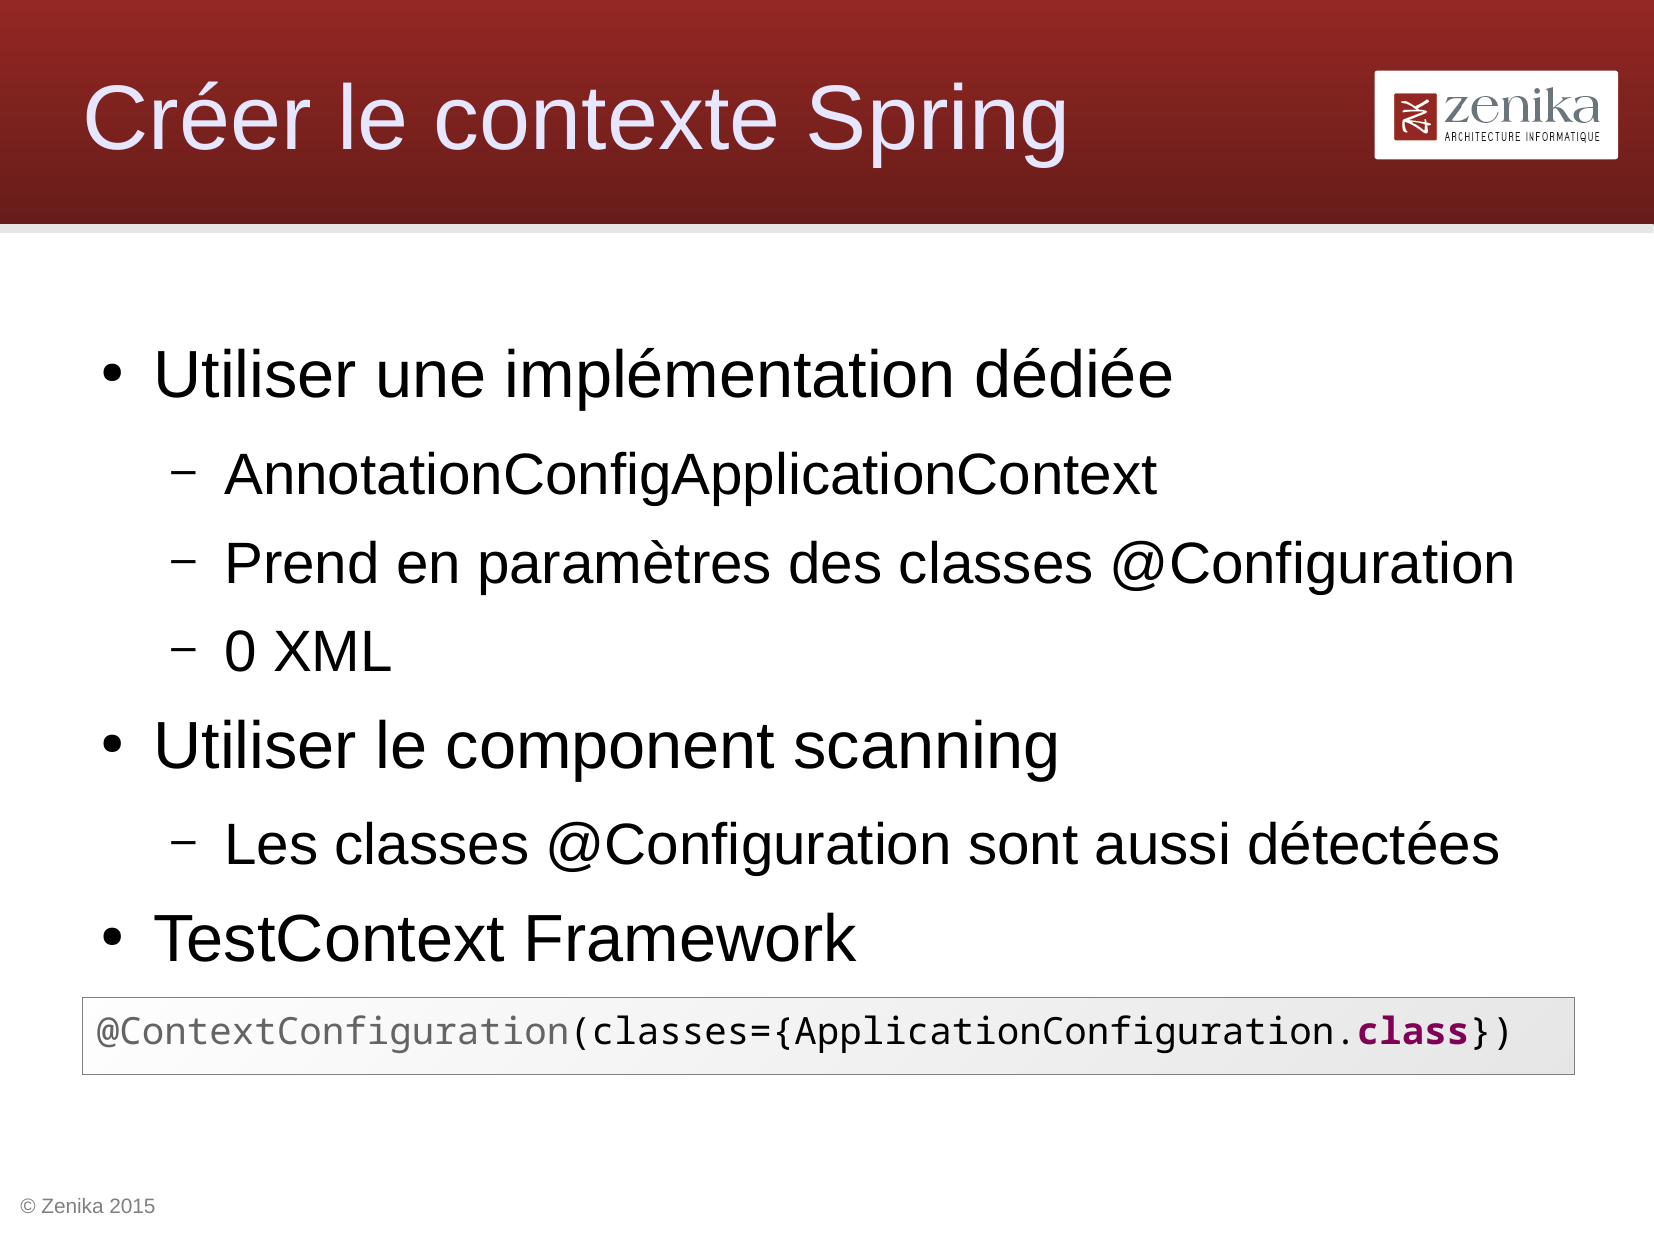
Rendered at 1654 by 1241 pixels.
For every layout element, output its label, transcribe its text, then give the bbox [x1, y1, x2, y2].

list Utiliser une implémentation dédiée AnnotationConfigApplicationContext Prend en paramètres des classes @Configuration 0 XML Utiliser le component scanning Les classes @Configuration sont aussi détectées TestContext Framework [82, 337, 1538, 997]
title Créer le contexte Spring [82, 13, 1571, 222]
text_box @ContextConfiguration(classes={ApplicationConfiguration.class}) [82, 997, 1575, 1075]
picture [1571, 82, 1600, 149]
